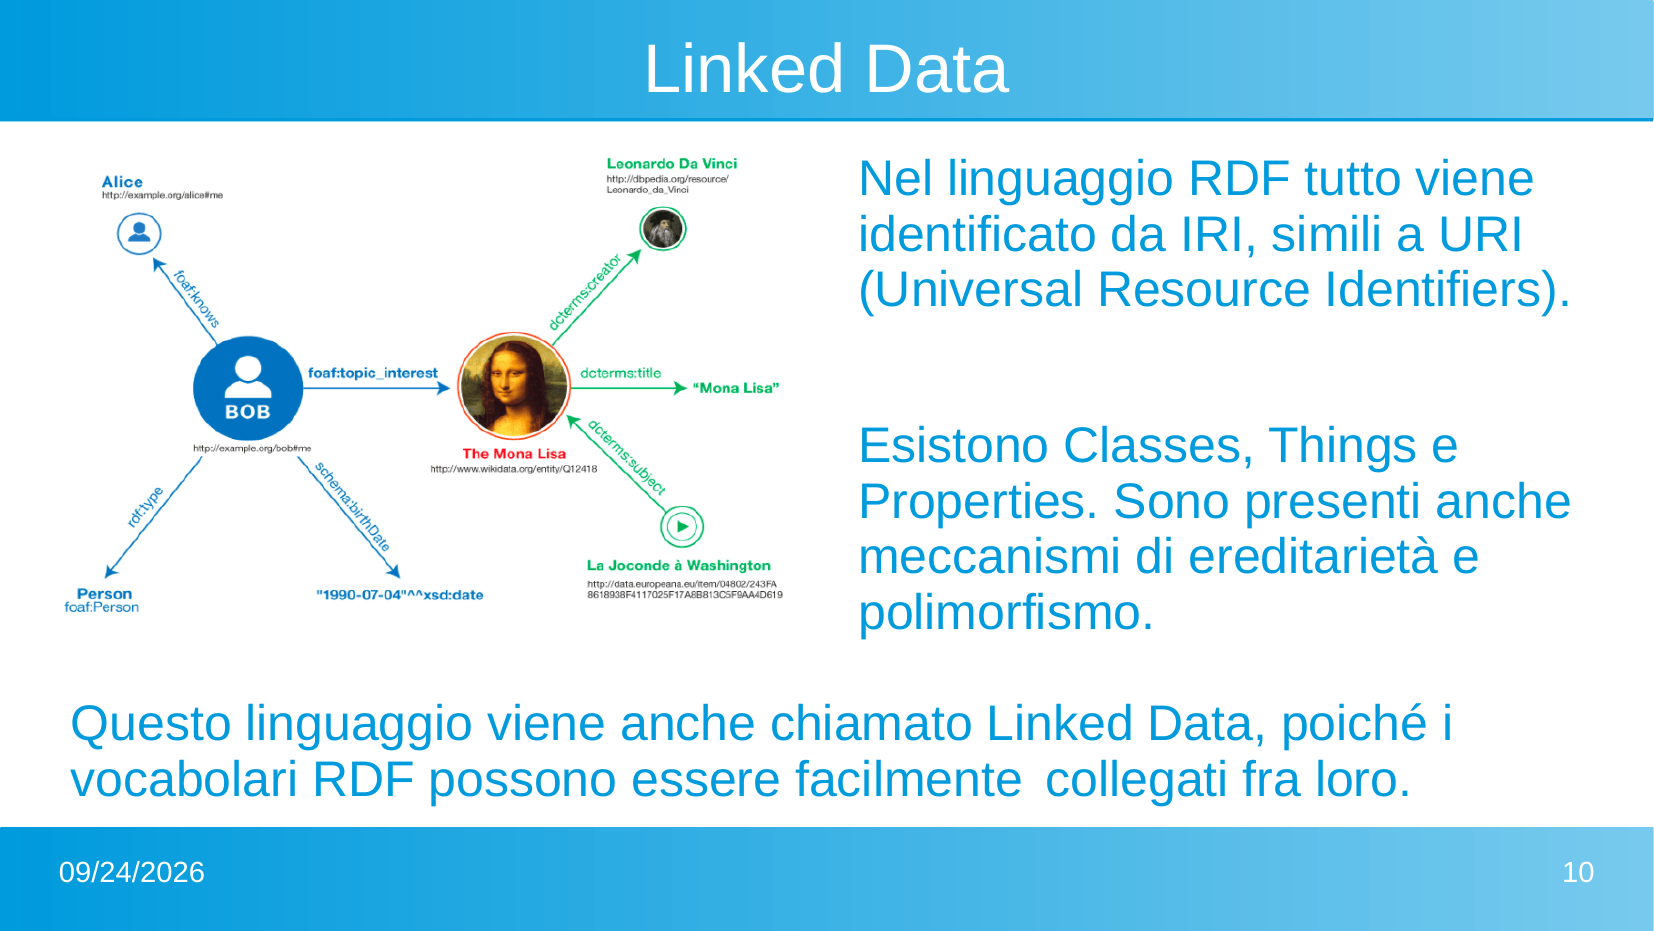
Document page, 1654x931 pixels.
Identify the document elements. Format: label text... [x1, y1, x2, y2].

list Nel linguaggio RDF tutto viene identificato da IRI, simili a URI (Universal Resource Identifiers). Esistono Classes, Things e Properties. Sono presenti anche meccanismi di ereditarietà e polimorfismo. [787, 150, 1613, 695]
list Questo linguaggio viene anche chiamato Linked Data, poiché i vocabolari RDF possono essere facilmente collegati fra loro. [0, 695, 1613, 826]
picture [61, 149, 788, 615]
title Linked Data [59, 29, 1595, 108]
